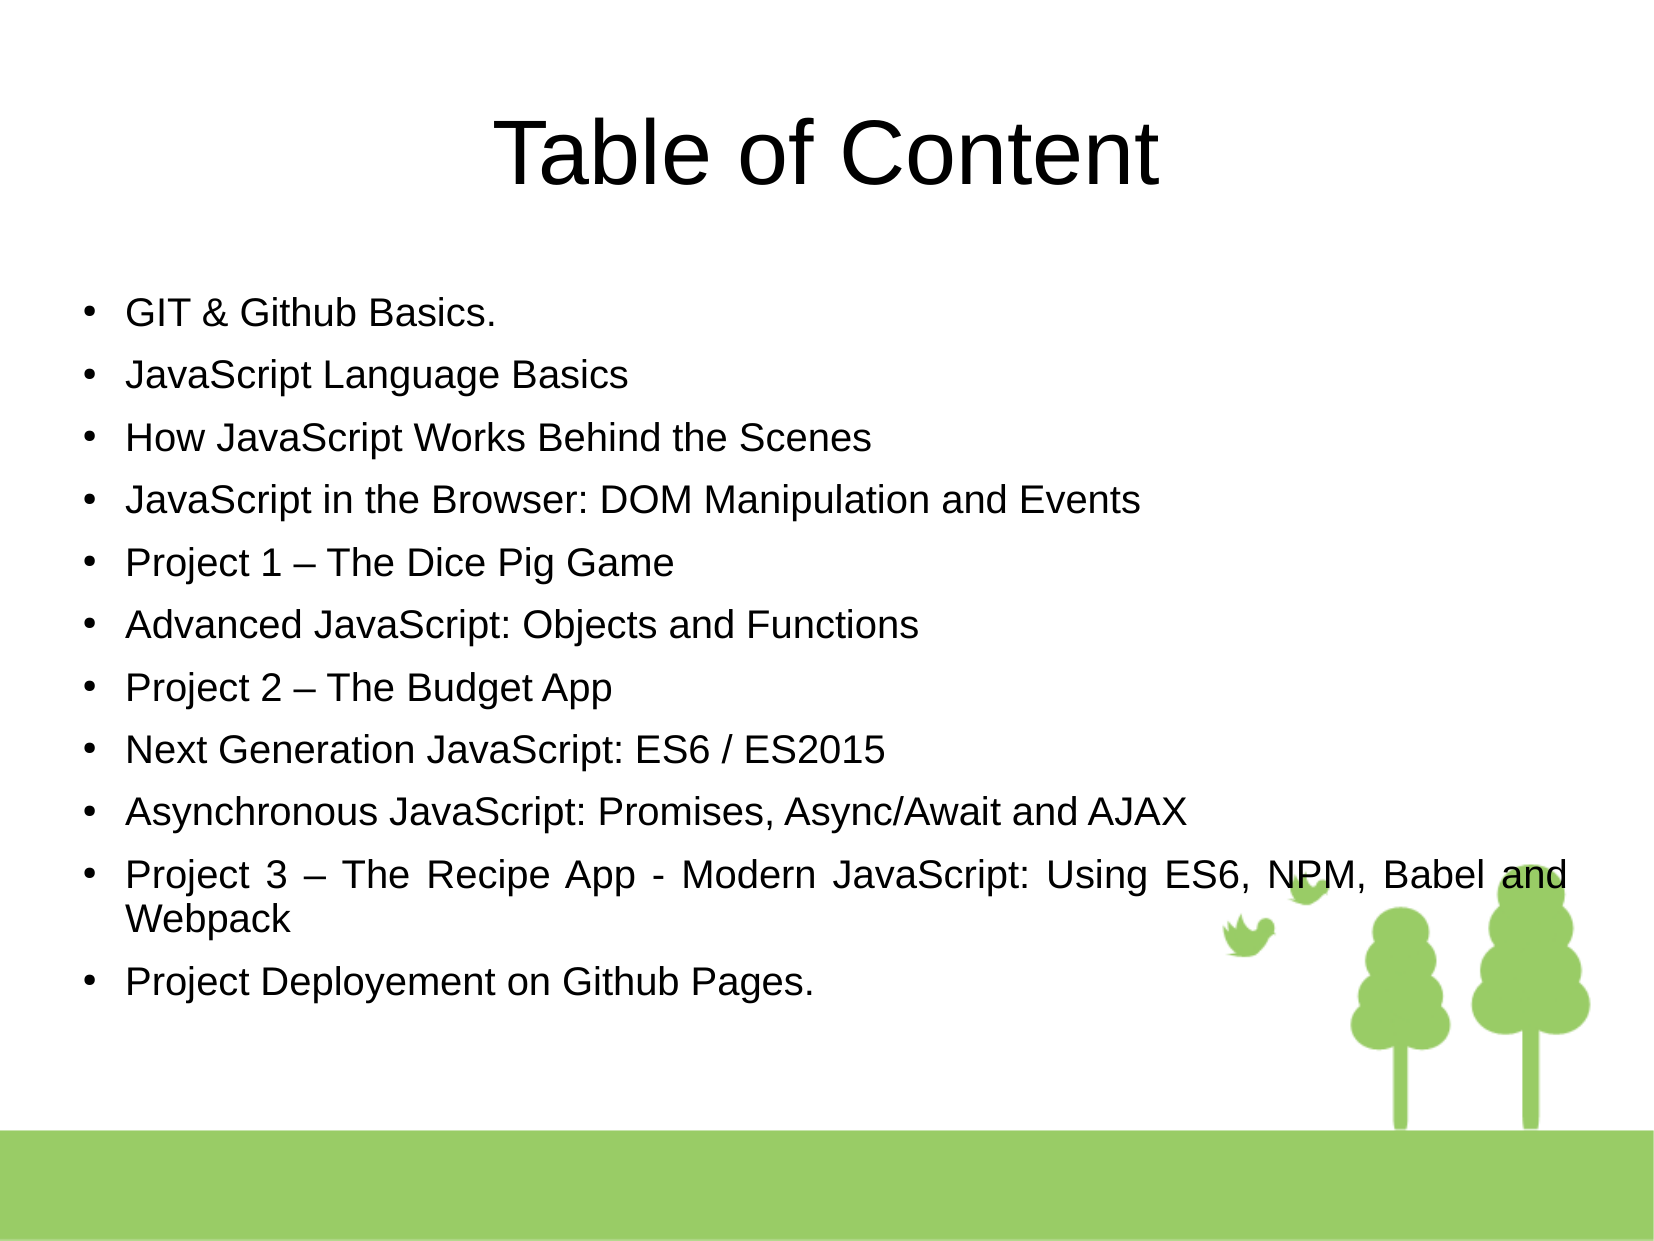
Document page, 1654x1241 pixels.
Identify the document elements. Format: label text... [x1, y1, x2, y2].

picture [0, 0, 1654, 1241]
title Table of Content [82, 49, 1571, 257]
list GIT & Github Basics. JavaScript Language Basics How JavaScript Works Behind the Scenes JavaScript in the Browser: DOM Manipulation and Events Project 1 – The Dice Pig Game Advanced JavaScript: Objects and Functions Project 2 – The Budget App Next Generation JavaScript: ES6 / ES2015 Asynchronous JavaScript: Promises, Async/Await and AJAX Project 3 – The Recipe App - Modern JavaScript: Using ES6, NPM, Babel and Webpack Project Deployement on Github Pages. [82, 290, 1571, 1010]
